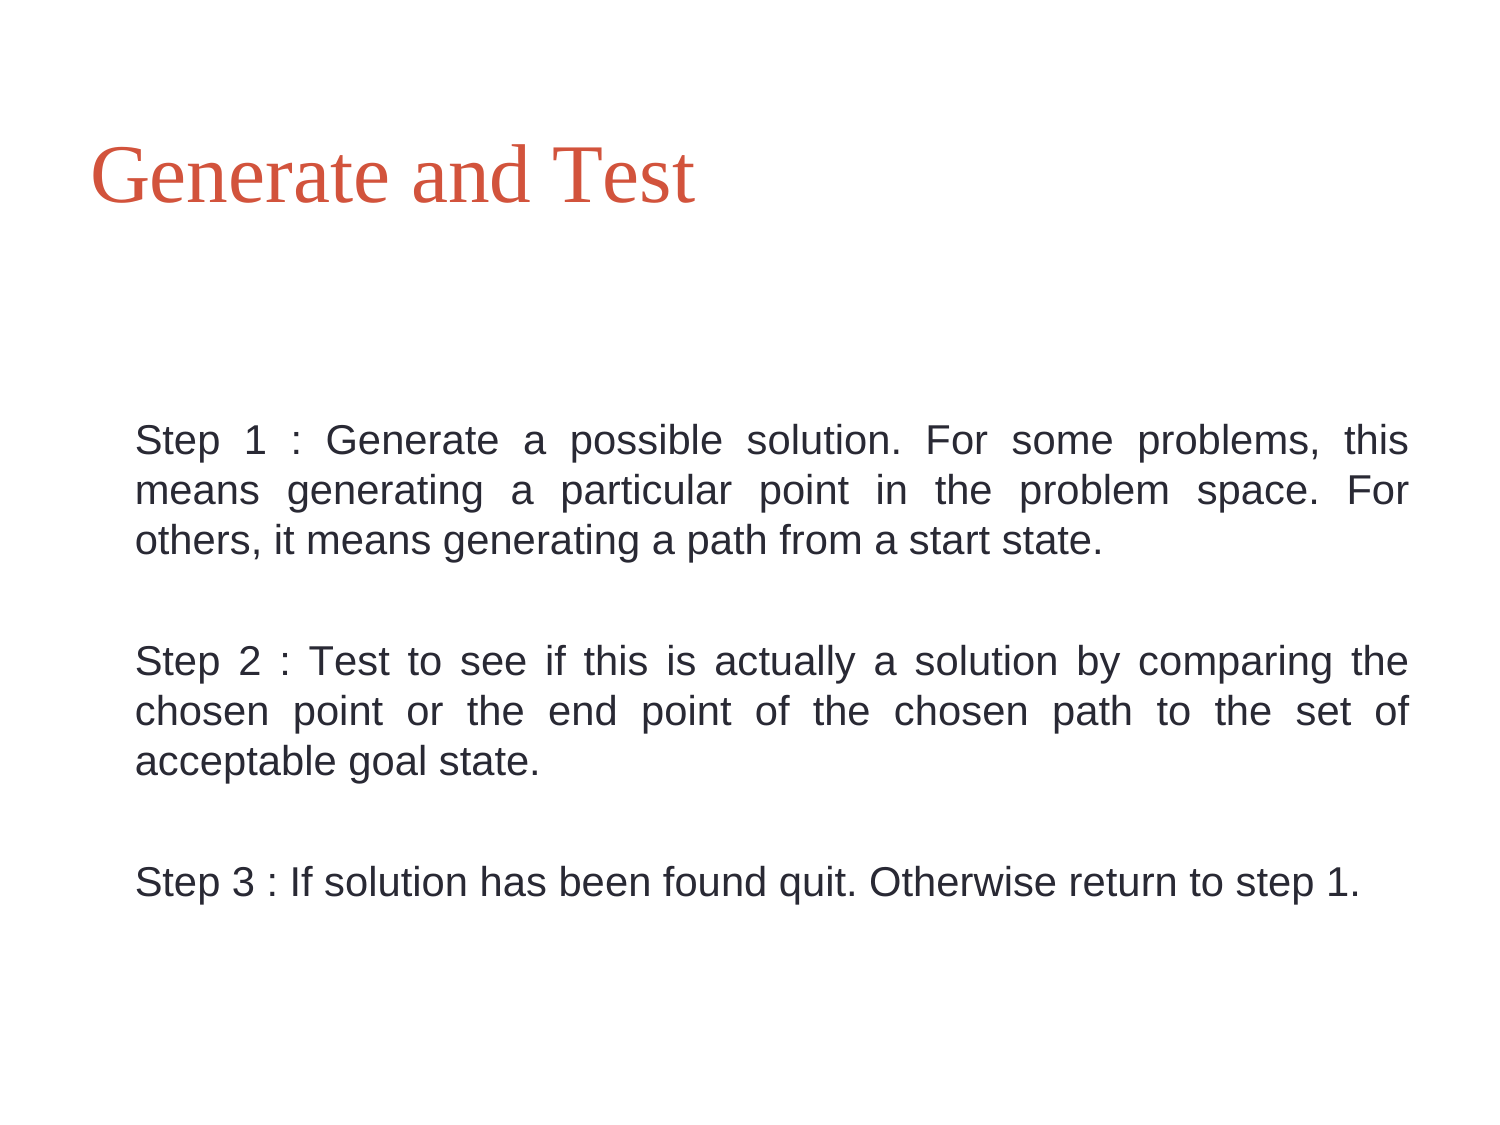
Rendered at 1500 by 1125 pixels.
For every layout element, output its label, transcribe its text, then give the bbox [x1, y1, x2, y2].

text_box ALGORITHM Step 1 : Generate a possible solution. For some problems, this means generating a particular point in the problem space. For others, it means generating a path from a start state. Step 2 : Test to see if this is actually a solution by comparing the chosen point or the end point of the chosen path to the set of acceptable goal state. Step 3 : If solution has been found quit. Otherwise return to step 1. [75, 262, 1426, 1063]
text_box Generate and Test [75, 87, 1426, 250]
